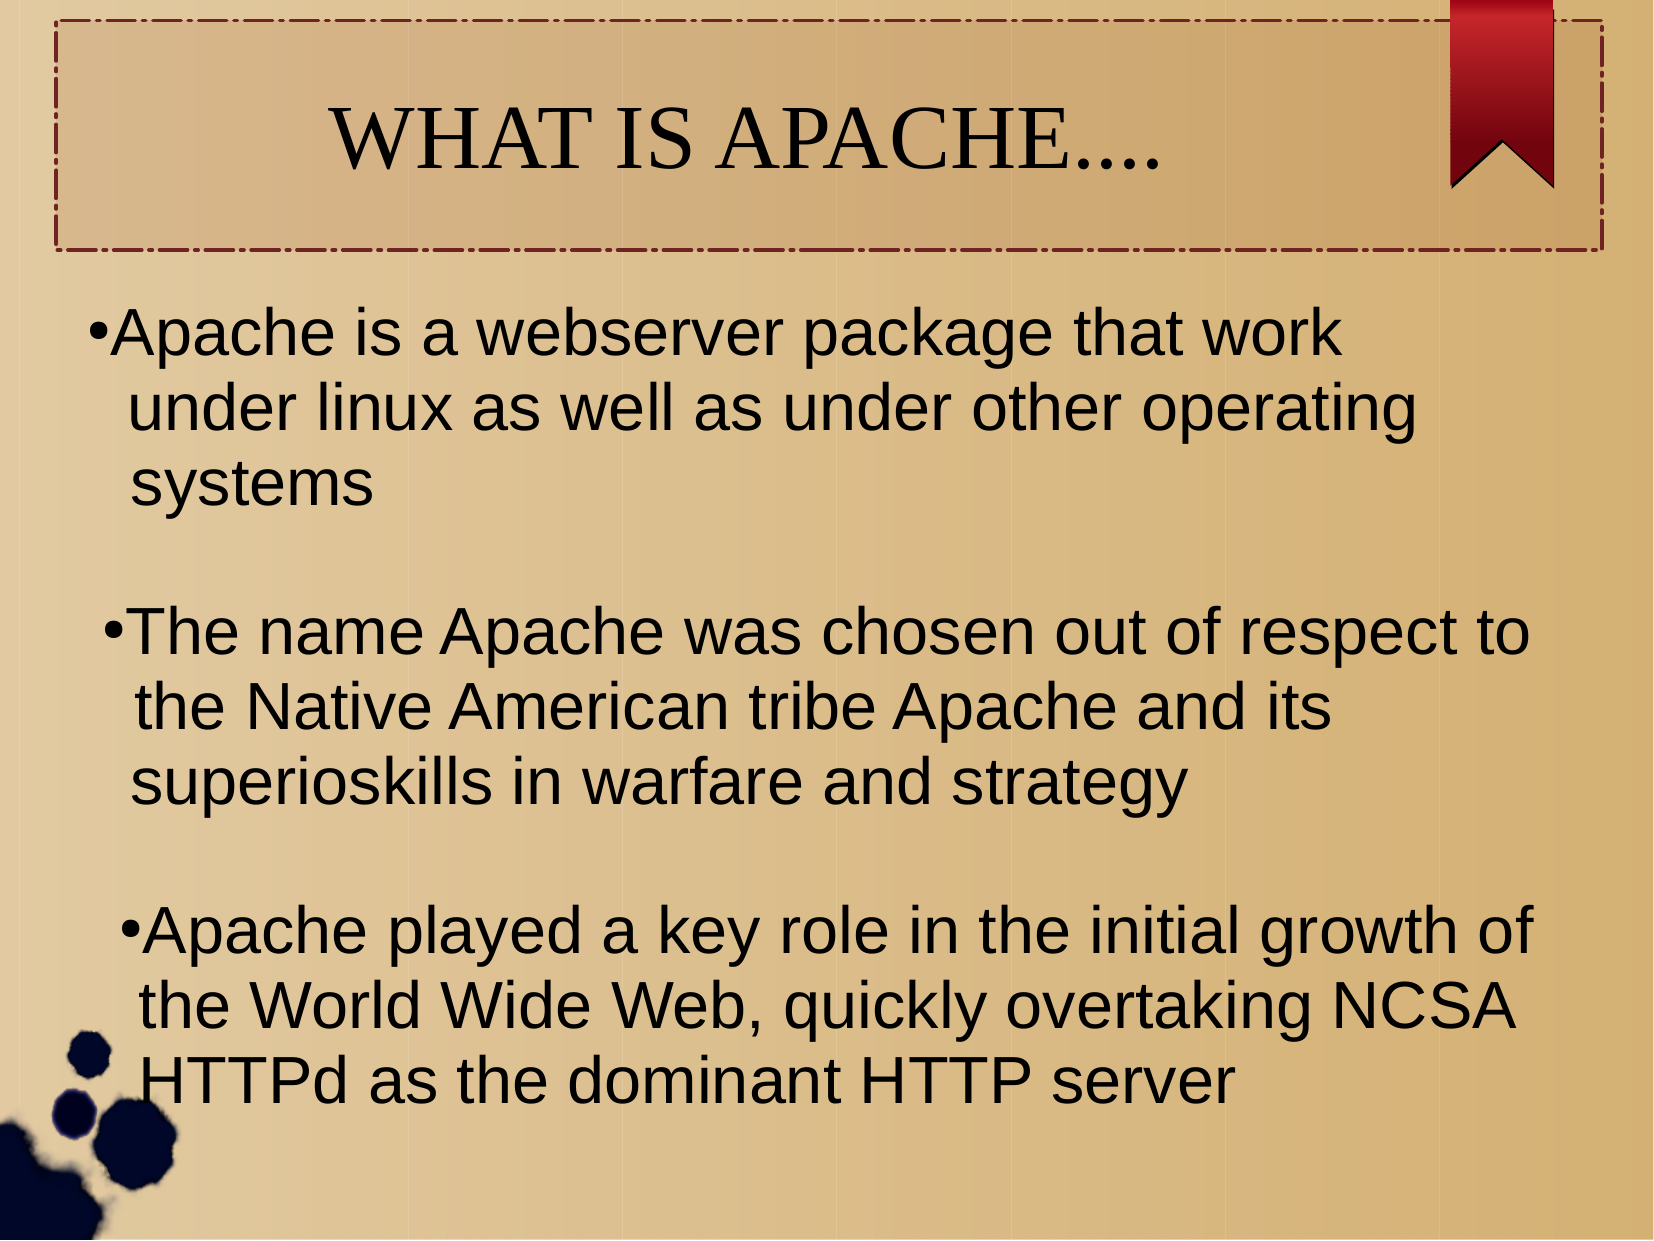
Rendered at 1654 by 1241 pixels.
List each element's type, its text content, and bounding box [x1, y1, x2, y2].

title WHAT IS APACHE.... [82, 47, 1412, 229]
subtitle Apache is a webserver package that work under linux as well as under other operating systems The name Apache was chosen out of respect to the Native American tribe Apache and its superioskills in warfare and strategy Apache played a key role in the initial growth of the World Wide Web, quickly overtaking NCSA HTTPd as the dominant HTTP server [82, 295, 1571, 1193]
